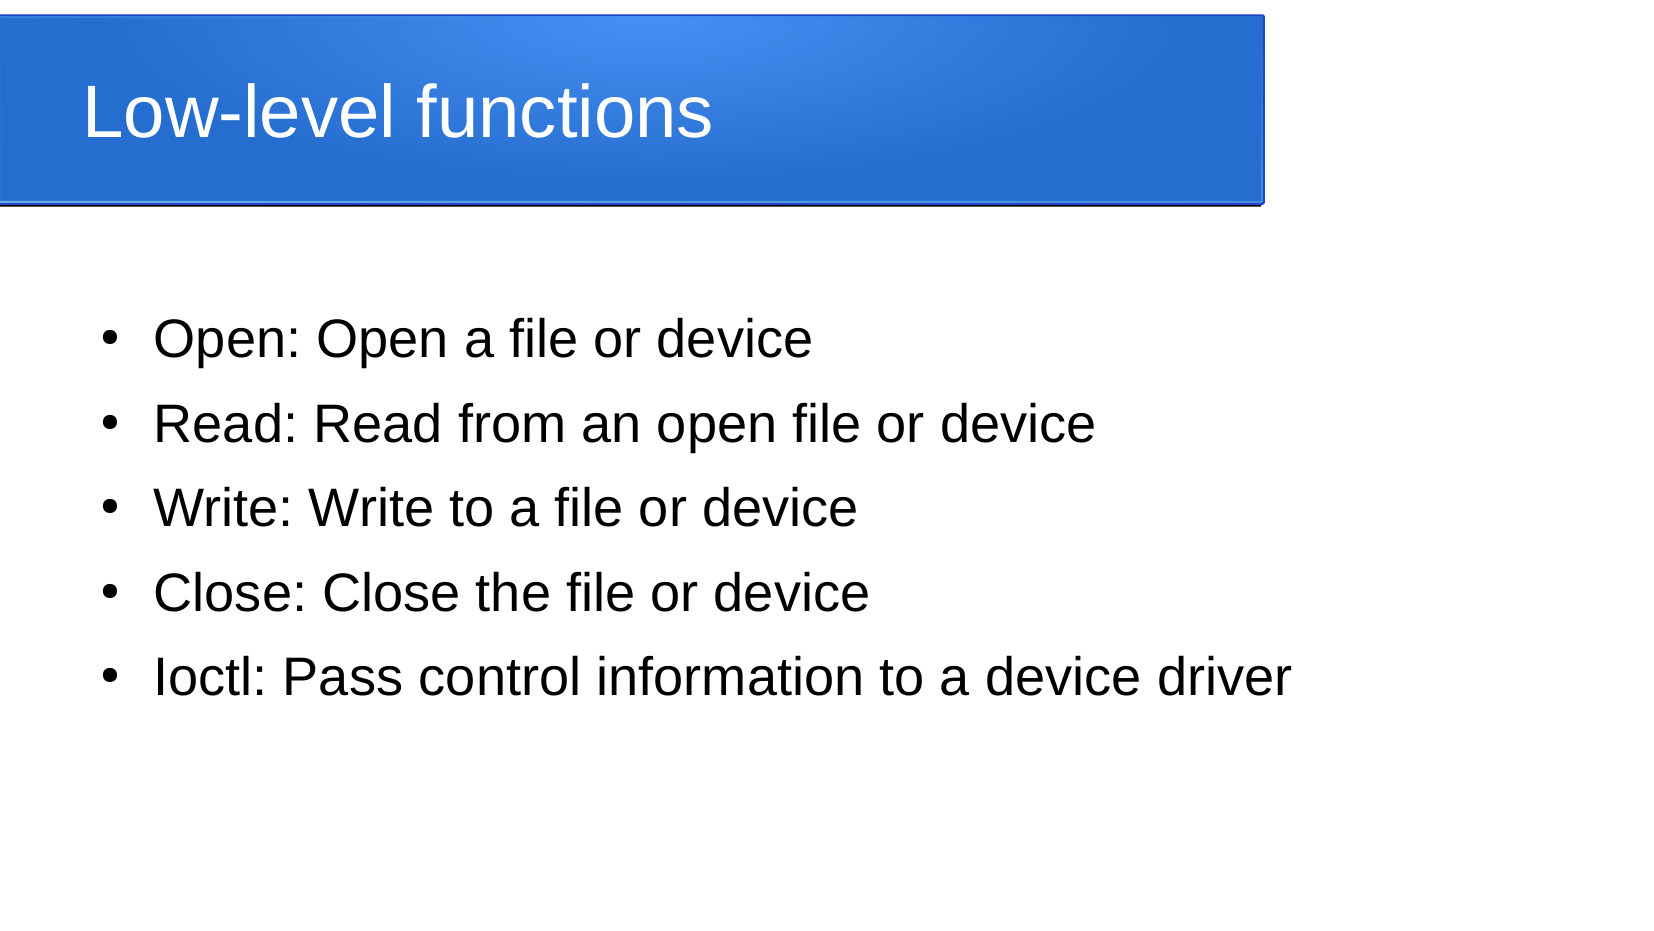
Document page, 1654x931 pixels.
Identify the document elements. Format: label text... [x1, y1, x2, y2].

title Low-level functions [82, 35, 1235, 189]
list Open: Open a file or device Read: Read from an open file or device Write: Write to a file or device Close: Close the file or device Ioctl: Pass control information to a device driver [82, 224, 1571, 764]
